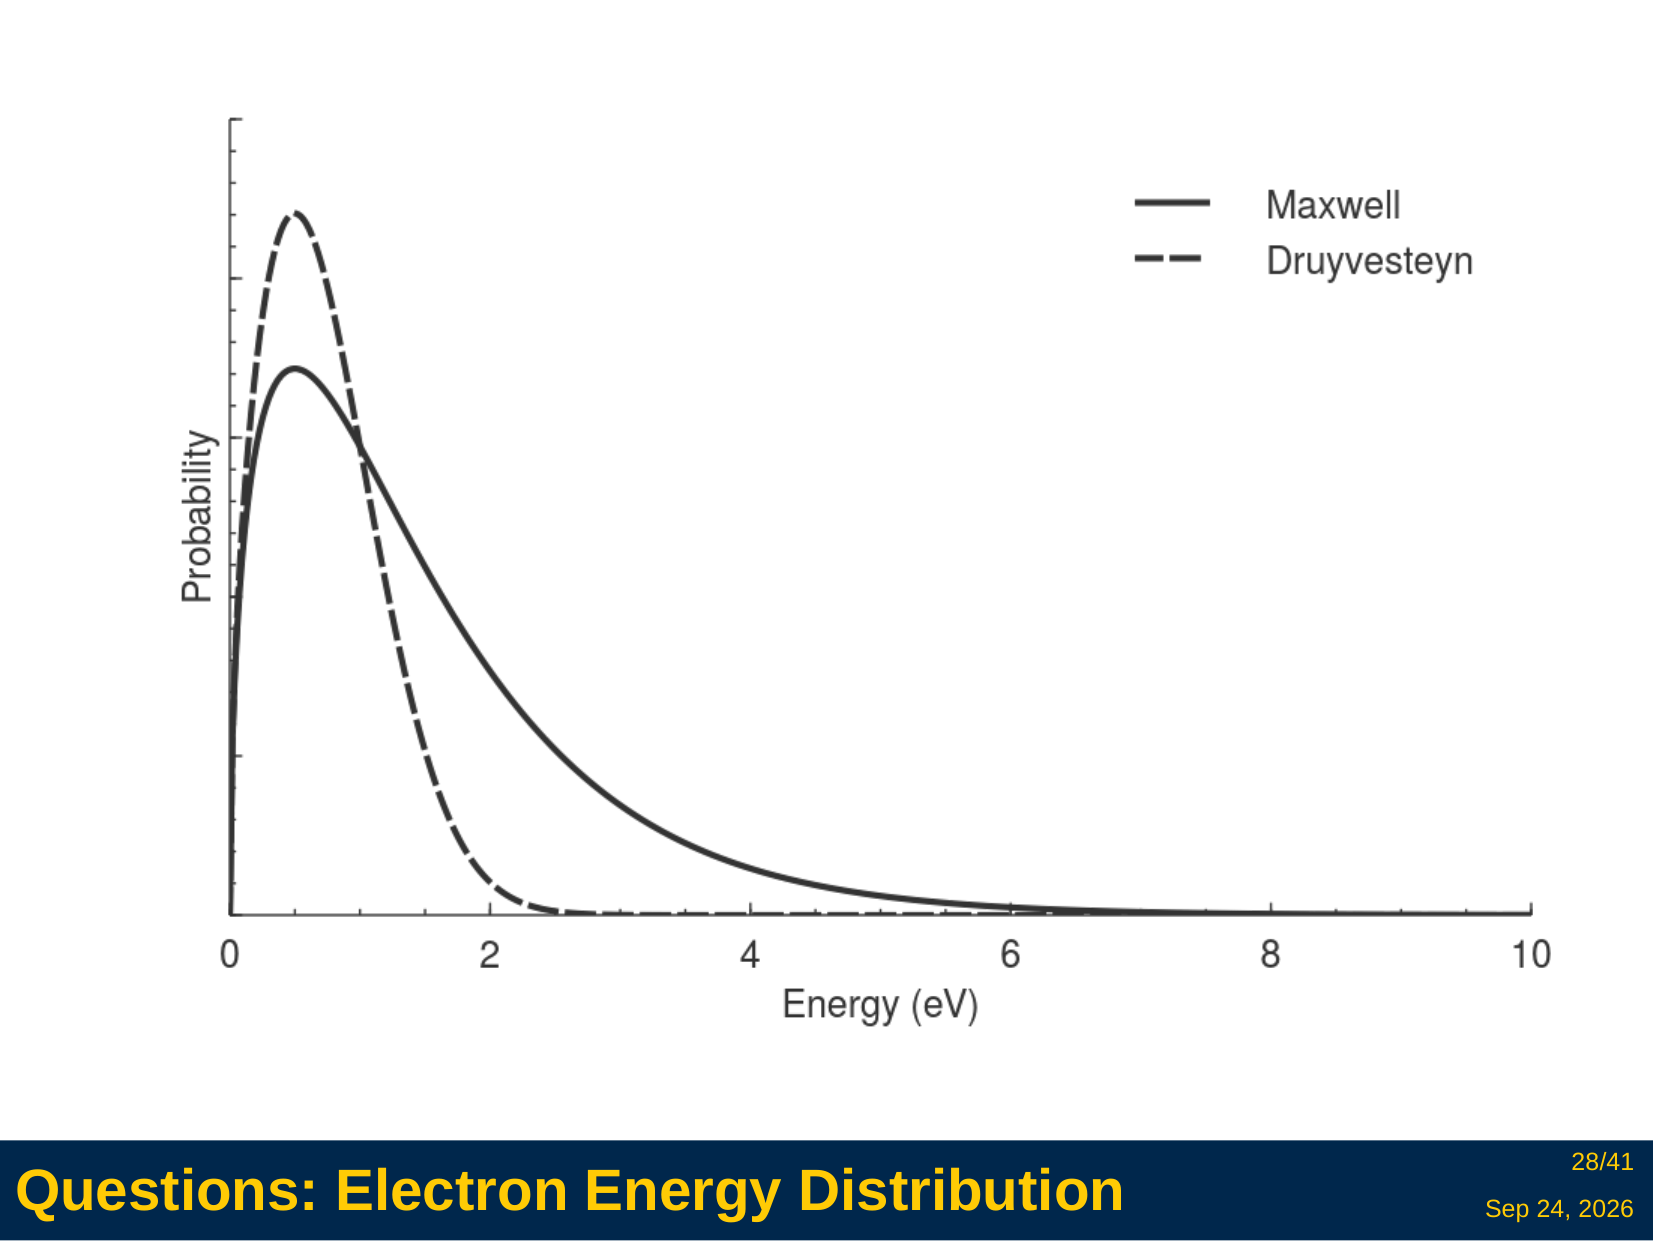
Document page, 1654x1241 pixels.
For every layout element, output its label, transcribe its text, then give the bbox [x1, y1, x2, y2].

picture [80, 82, 1569, 1028]
title Questions: Electron Energy Distribution [14, 1140, 1380, 1241]
